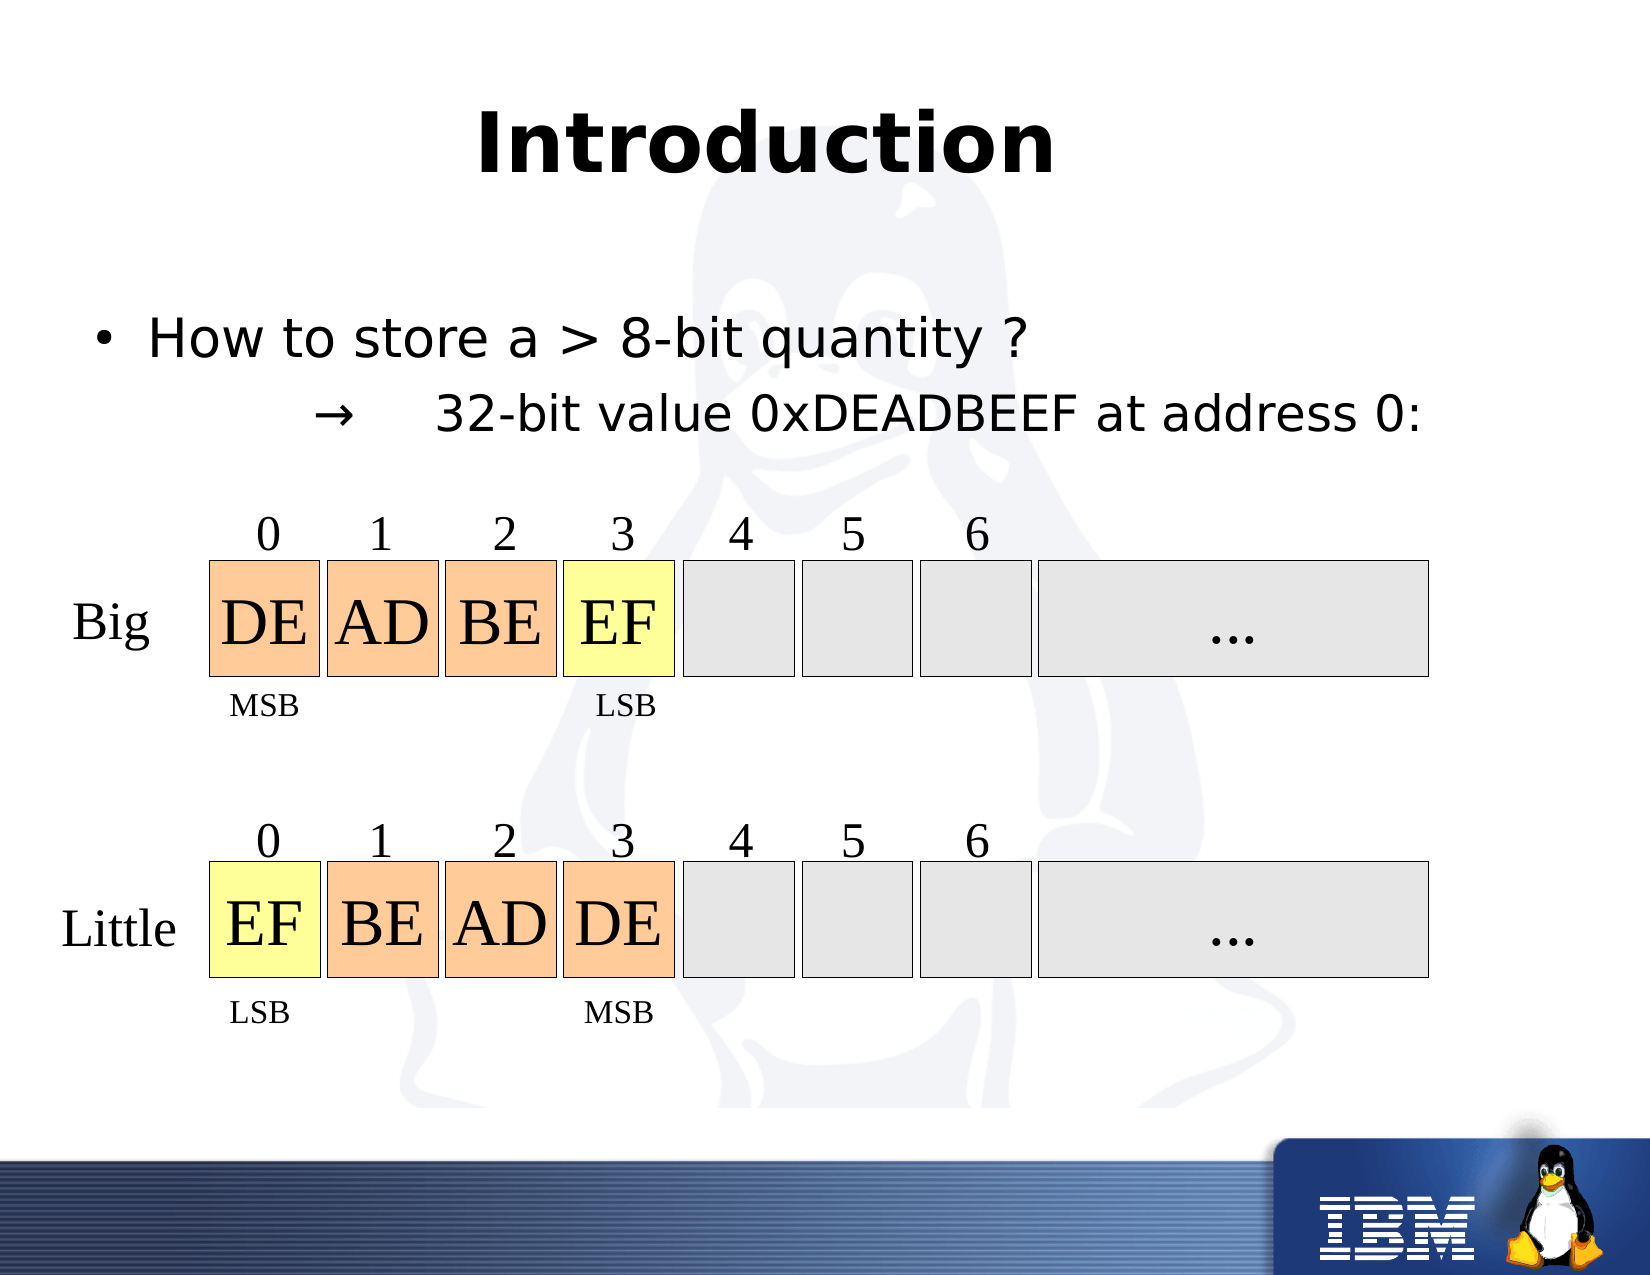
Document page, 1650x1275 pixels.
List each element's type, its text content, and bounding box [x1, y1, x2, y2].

list How to store a > 8-bit quantity ? → 32-bit value 0xDEADBEEF at address 0: [76, 307, 1457, 1171]
text_box BE [445, 560, 557, 677]
text_box [802, 861, 913, 978]
text_box BE [327, 861, 439, 978]
text_box 6 [964, 501, 990, 557]
text_box 2 [492, 501, 518, 557]
text_box AD [327, 560, 439, 677]
text_box ... [1038, 861, 1429, 978]
text_box 3 [610, 501, 636, 557]
text_box [802, 560, 913, 677]
text_box Little [61, 893, 179, 954]
text_box 5 [840, 808, 866, 864]
text_box DE [209, 560, 320, 677]
text_box EF [209, 861, 321, 978]
text_box 6 [964, 808, 990, 864]
text_box 1 [368, 501, 394, 557]
text_box [683, 560, 795, 677]
text_box 2 [492, 808, 518, 864]
text_box EF [563, 560, 675, 677]
text_box [683, 861, 795, 978]
text_box ... [1038, 560, 1429, 677]
text_box AD [445, 861, 557, 978]
text_box 0 [256, 808, 282, 864]
text_box LSB [229, 990, 291, 1028]
text_box 5 [840, 501, 866, 557]
text_box MSB [583, 990, 655, 1028]
text_box 4 [728, 808, 754, 864]
text_box 4 [728, 501, 754, 557]
text_box 0 [256, 501, 282, 557]
text_box MSB [229, 683, 300, 721]
title Introduction [76, 76, 1457, 211]
text_box 1 [368, 808, 394, 864]
text_box [920, 861, 1032, 978]
text_box [920, 560, 1032, 677]
text_box 3 [610, 808, 636, 864]
text_box DE [563, 861, 675, 978]
text_box Big [72, 586, 152, 647]
text_box LSB [595, 683, 657, 721]
